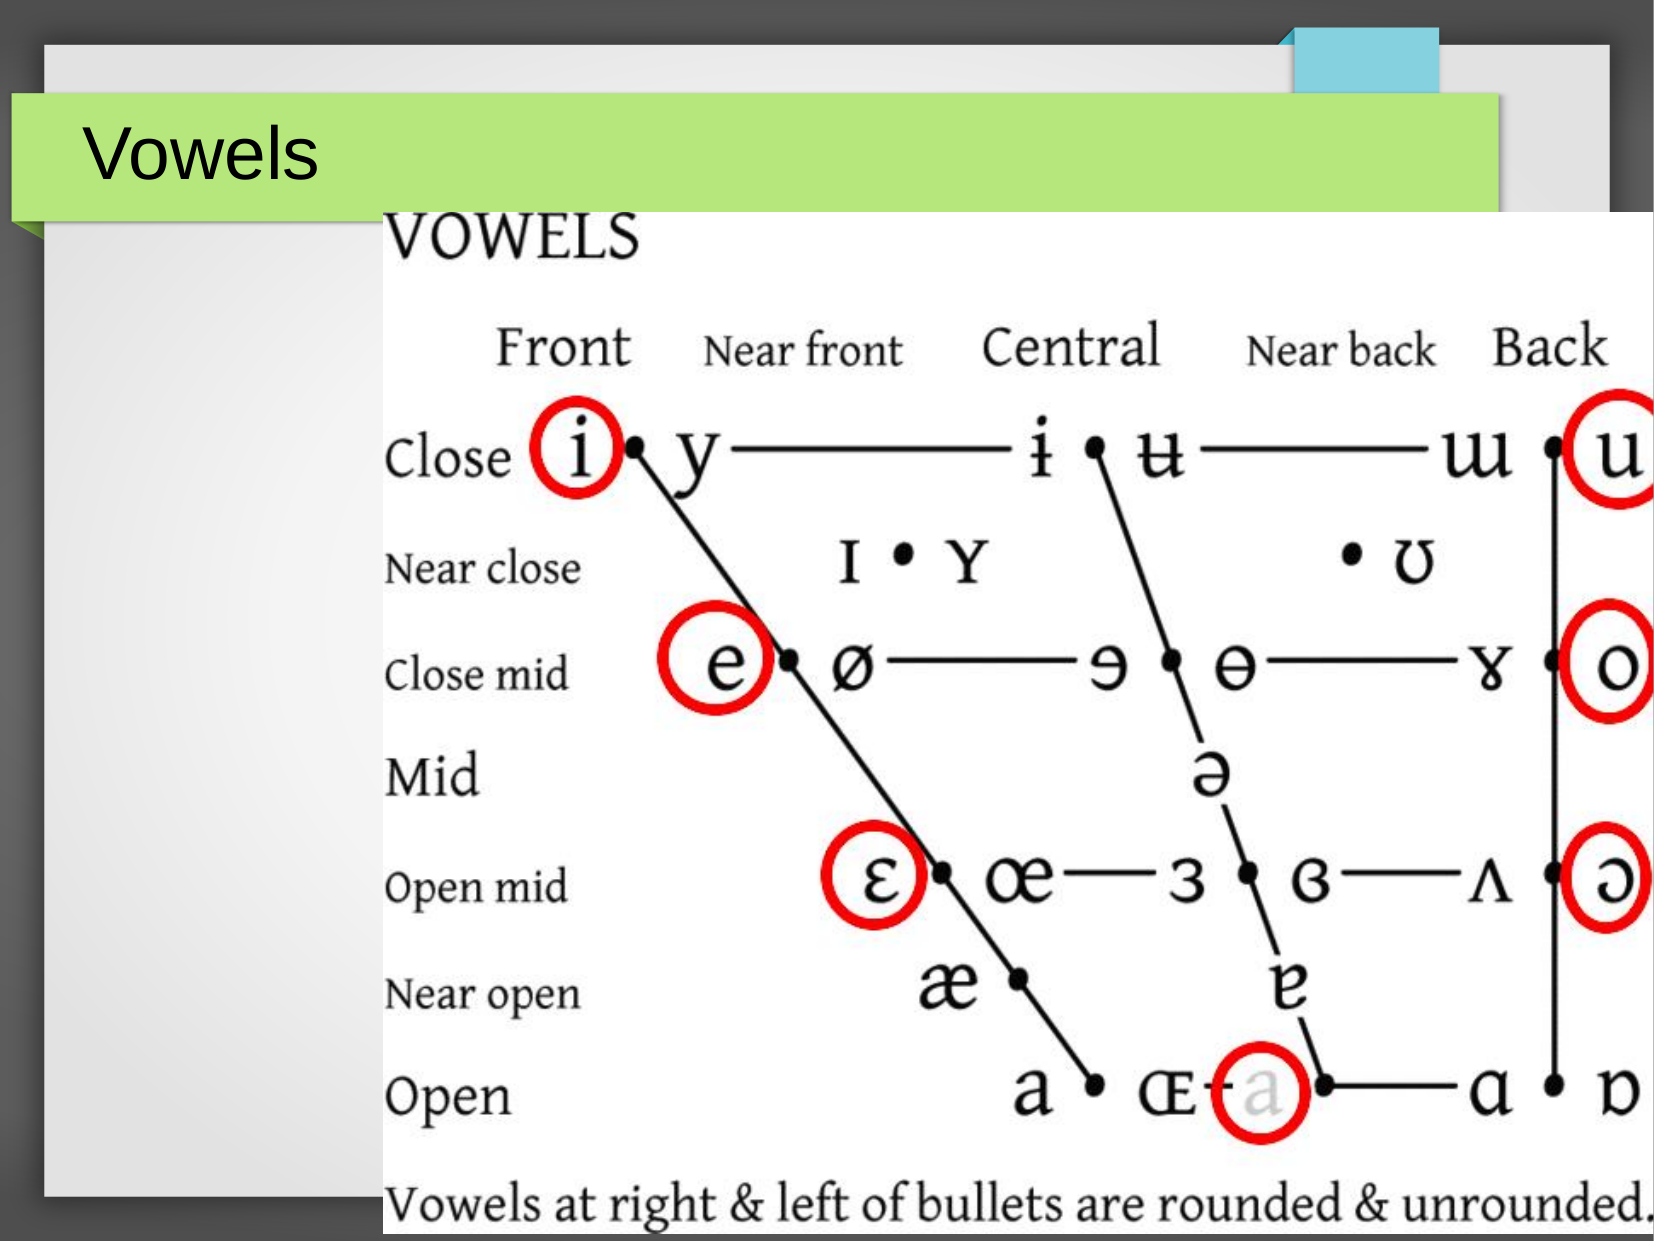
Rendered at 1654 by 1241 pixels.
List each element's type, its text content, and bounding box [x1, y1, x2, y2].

title Vowels [82, 94, 1264, 213]
picture [0, 0, 1654, 1241]
